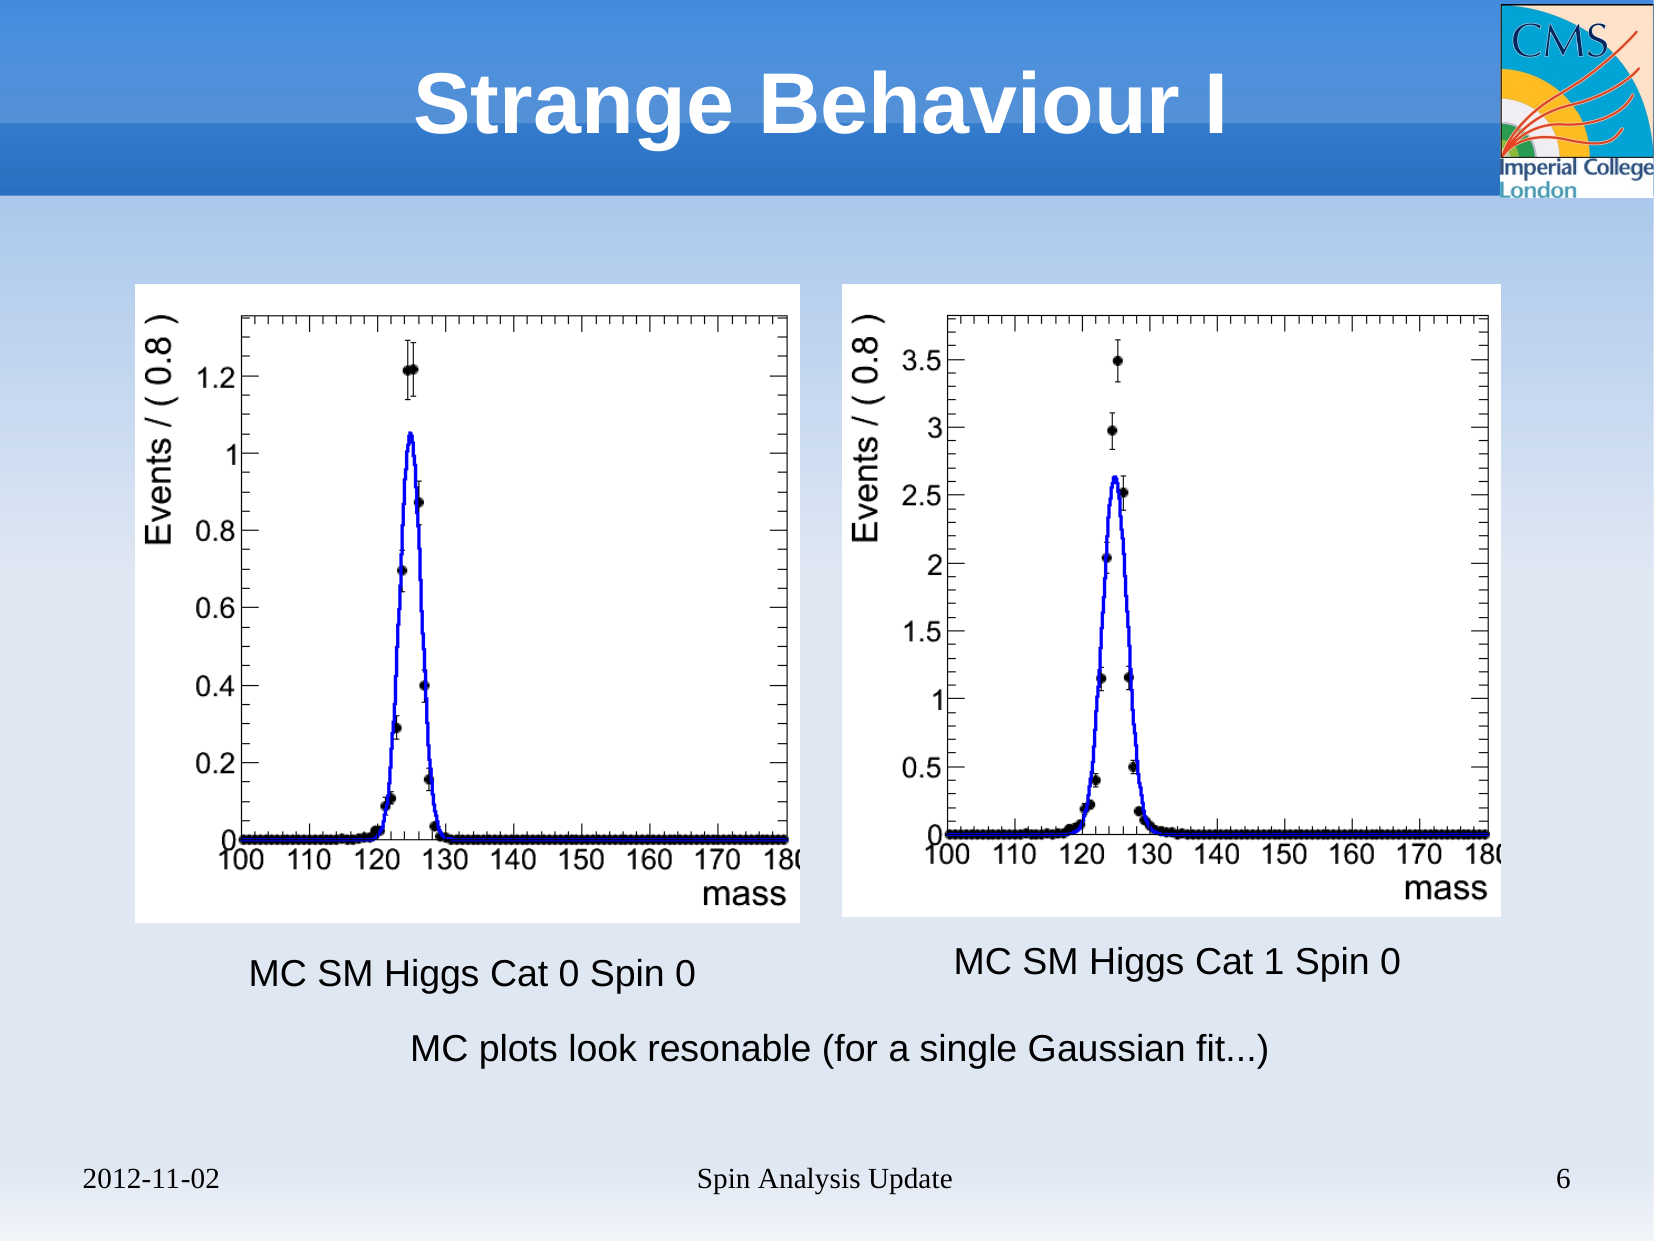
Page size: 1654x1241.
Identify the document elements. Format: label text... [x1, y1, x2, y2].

text_box MC SM Higgs Cat 1 Spin 0 [870, 933, 1486, 991]
title Strange Behaviour I [76, 0, 1565, 208]
text_box MC plots look resonable (for a single Gaussian fit...) [225, 1020, 1456, 1077]
text_box MC SM Higgs Cat 0 Spin 0 [165, 945, 781, 1002]
picture [0, 0, 1654, 1241]
